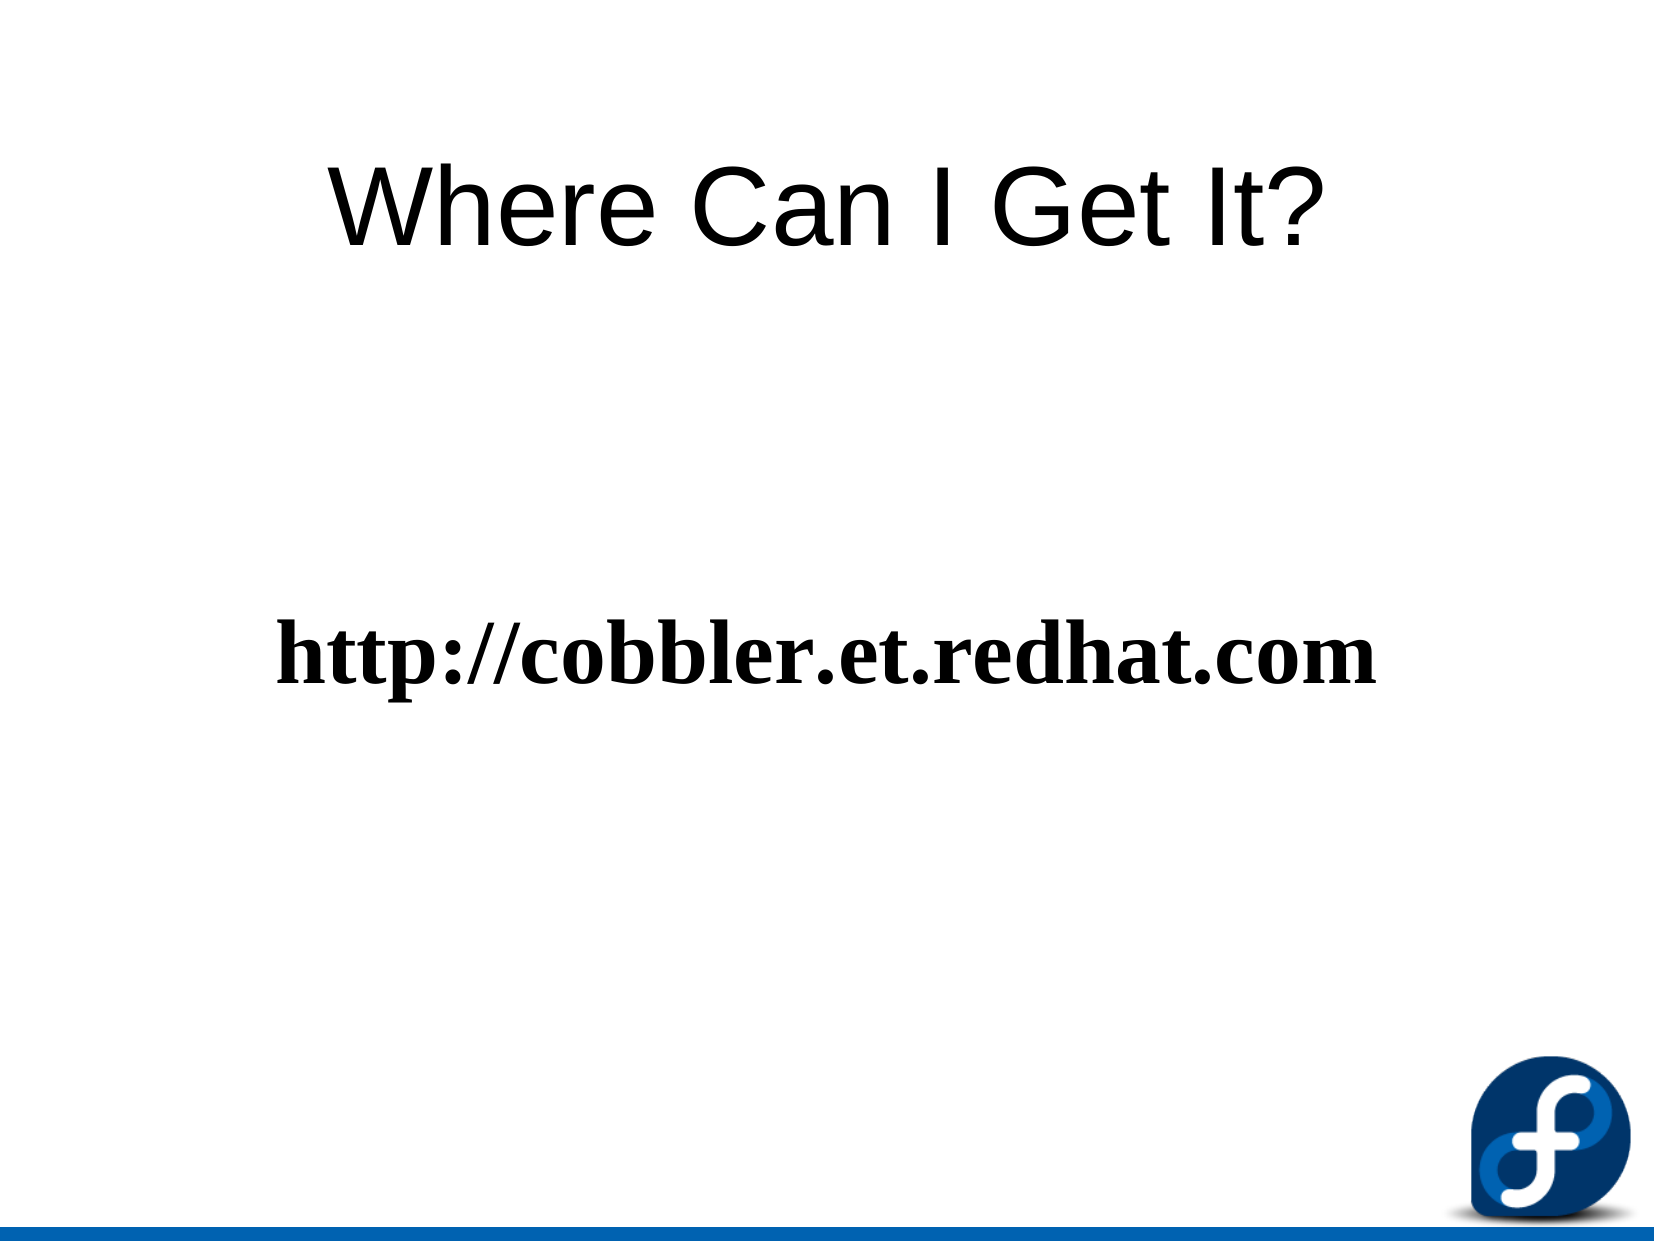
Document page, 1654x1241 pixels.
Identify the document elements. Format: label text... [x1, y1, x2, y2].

title Where Can I Get It? [121, 102, 1534, 310]
subtitle http://cobbler.et.redhat.com [121, 344, 1534, 1127]
picture [1438, 1055, 1645, 1229]
